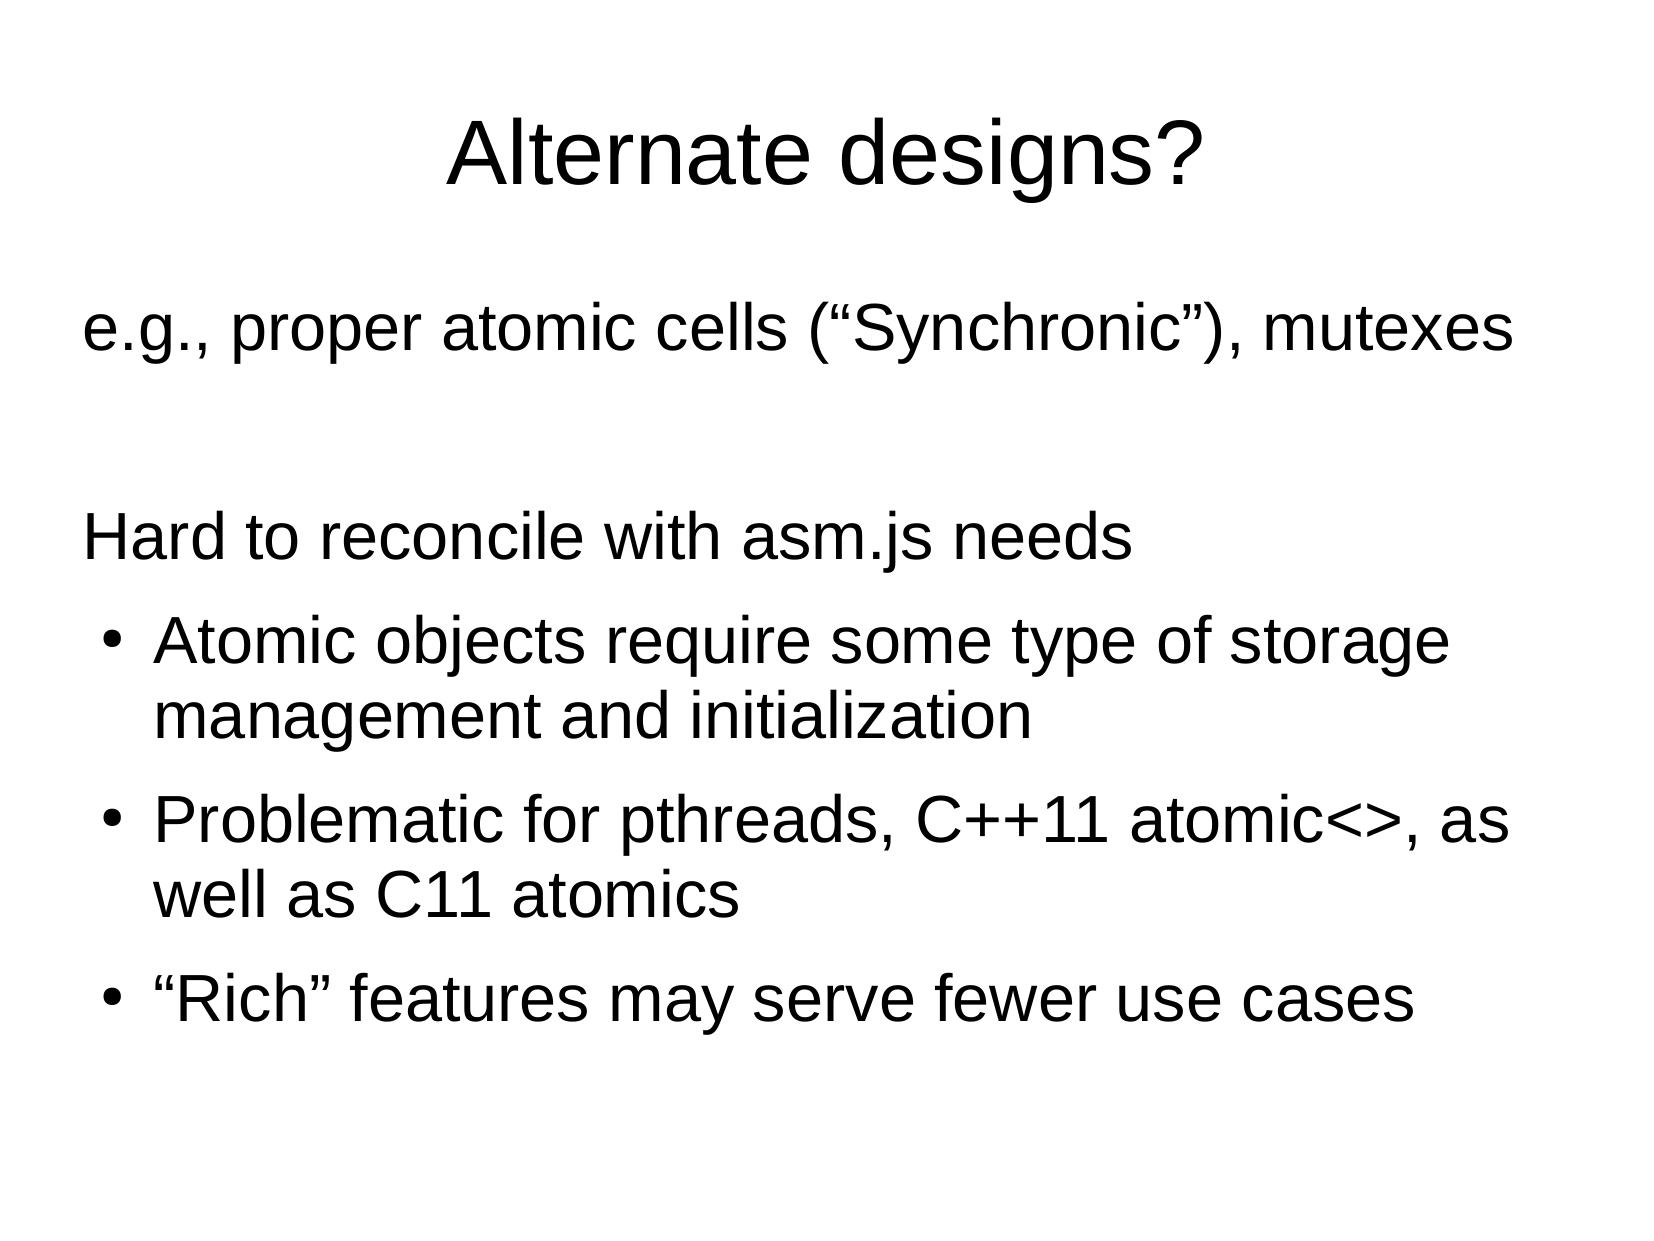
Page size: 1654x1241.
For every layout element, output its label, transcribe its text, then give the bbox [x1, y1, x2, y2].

title Alternate designs? [82, 49, 1571, 257]
list e.g., proper atomic cells (“Synchronic”), mutexes Hard to reconcile with asm.js needs Atomic objects require some type of storage management and initialization Problematic for pthreads, C++11 atomic<>, as well as C11 atomics “Rich” features may serve fewer use cases [82, 290, 1571, 1034]
